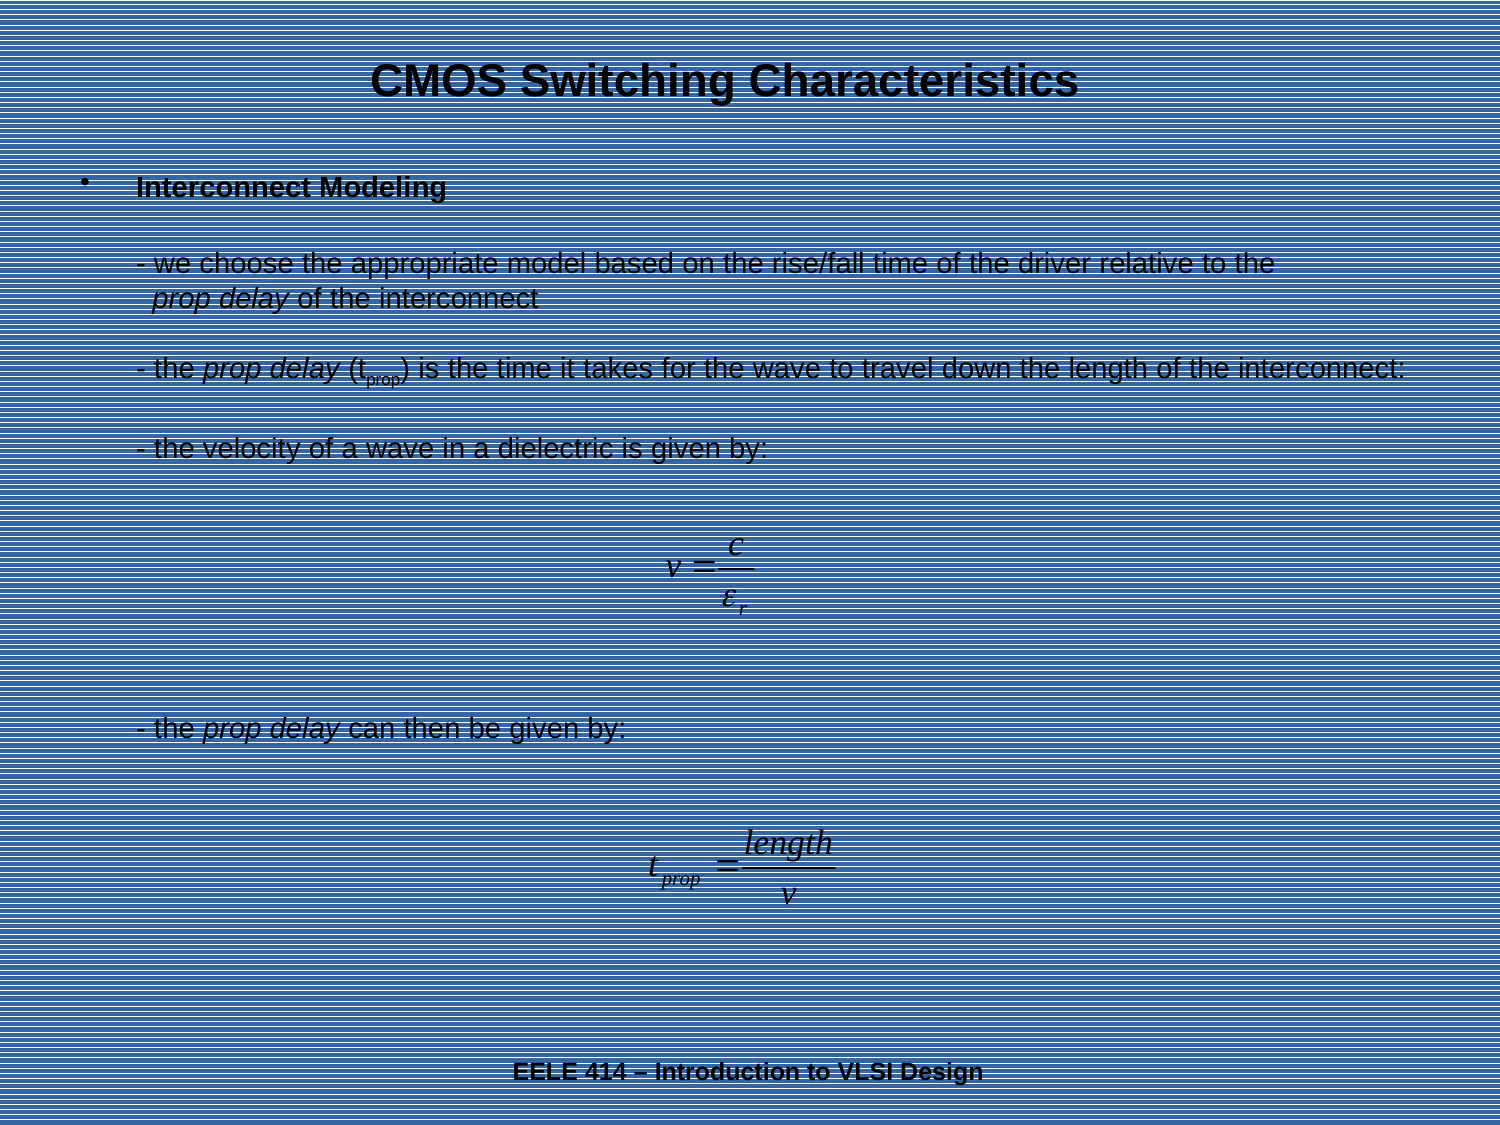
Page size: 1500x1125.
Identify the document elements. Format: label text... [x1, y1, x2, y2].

picture [643, 820, 844, 913]
chart [643, 822, 846, 916]
chart [661, 521, 764, 624]
title CMOS Switching Characteristics [87, 37, 1363, 120]
list Interconnect Modeling - we choose the appropriate model based on the rise/fall time of the driver relative to the prop delay of the interconnect - the prop delay (tprop) is the time it takes for the wave to travel down the length of the interconnect: - the velocity of a wave in a dielectric is given by: - the prop delay can then be given by: [64, 160, 1471, 988]
picture [660, 520, 763, 623]
